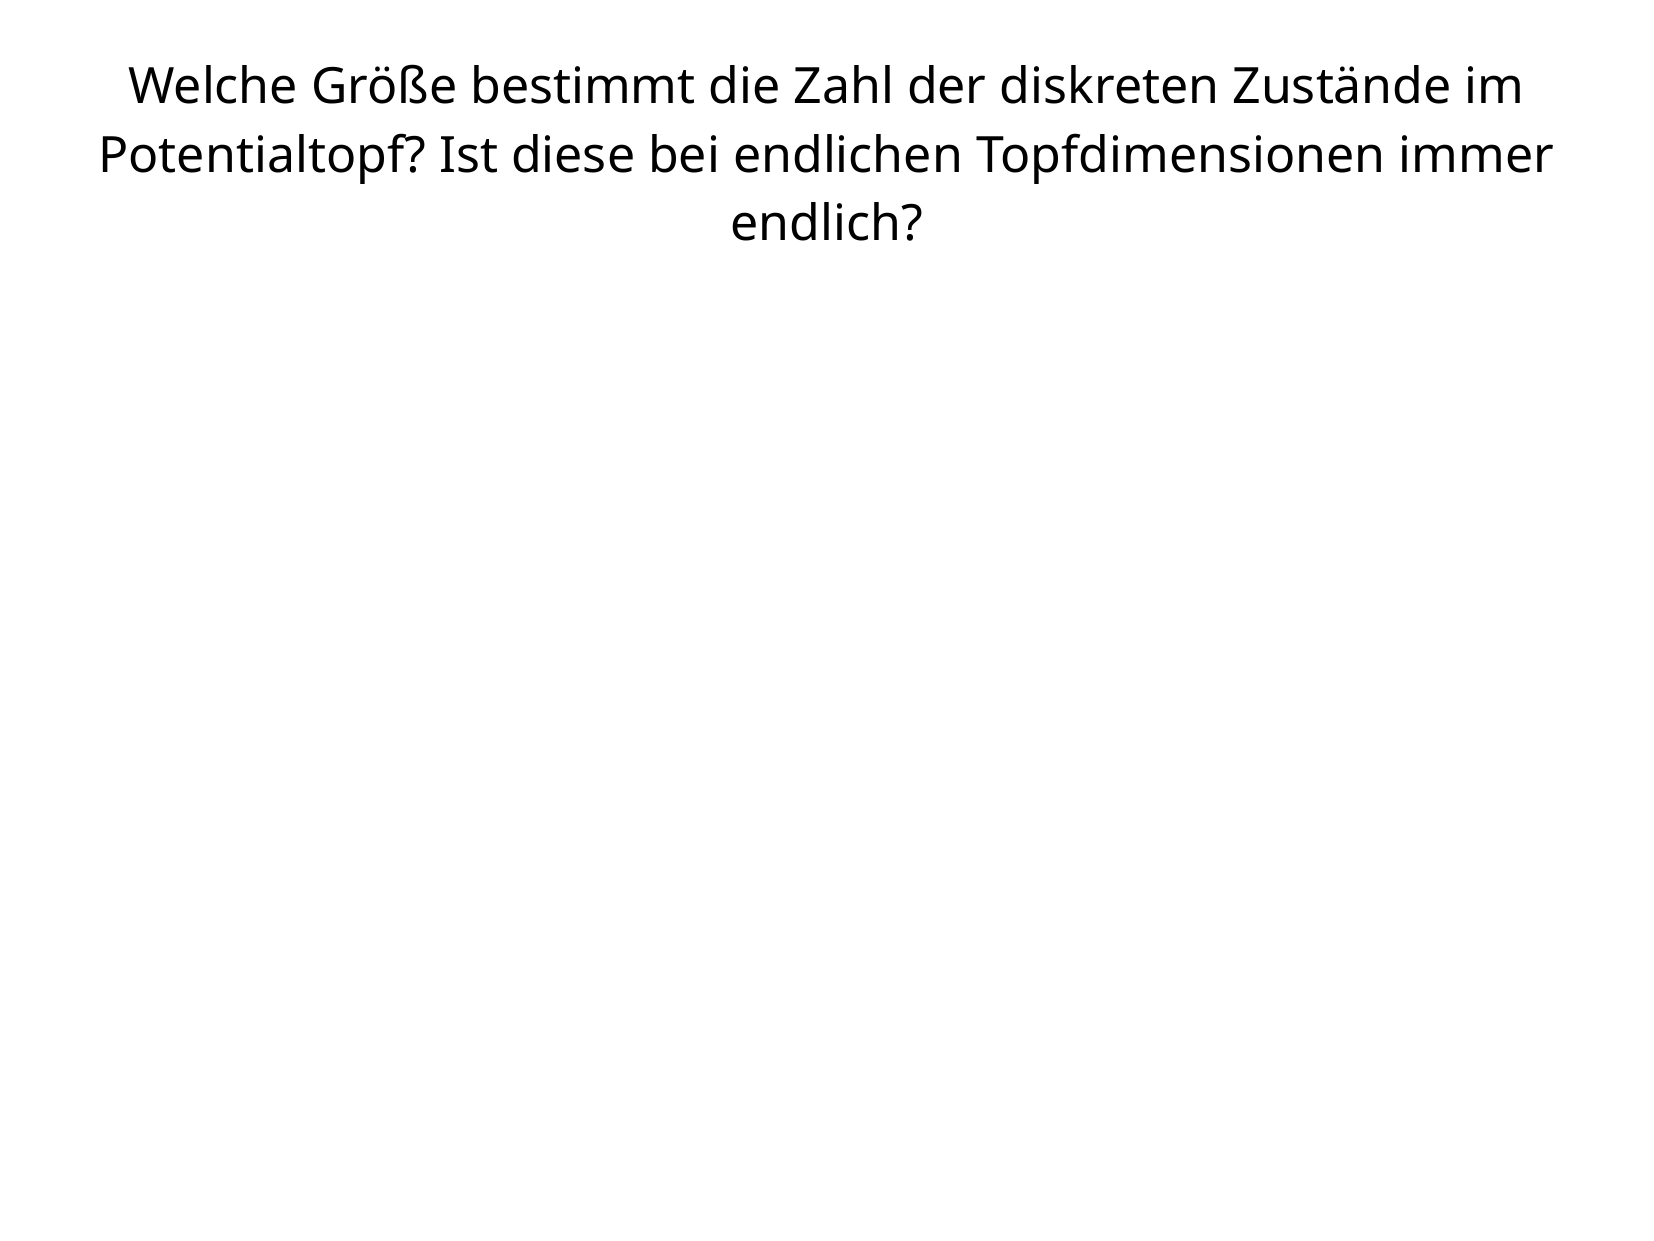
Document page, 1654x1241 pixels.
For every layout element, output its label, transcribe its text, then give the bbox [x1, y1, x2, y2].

title Welche Größe bestimmt die Zahl der diskreten Zustände im Potentialtopf? Ist diese bei endlichen Topfdimensionen immer endlich? [82, 49, 1571, 257]
